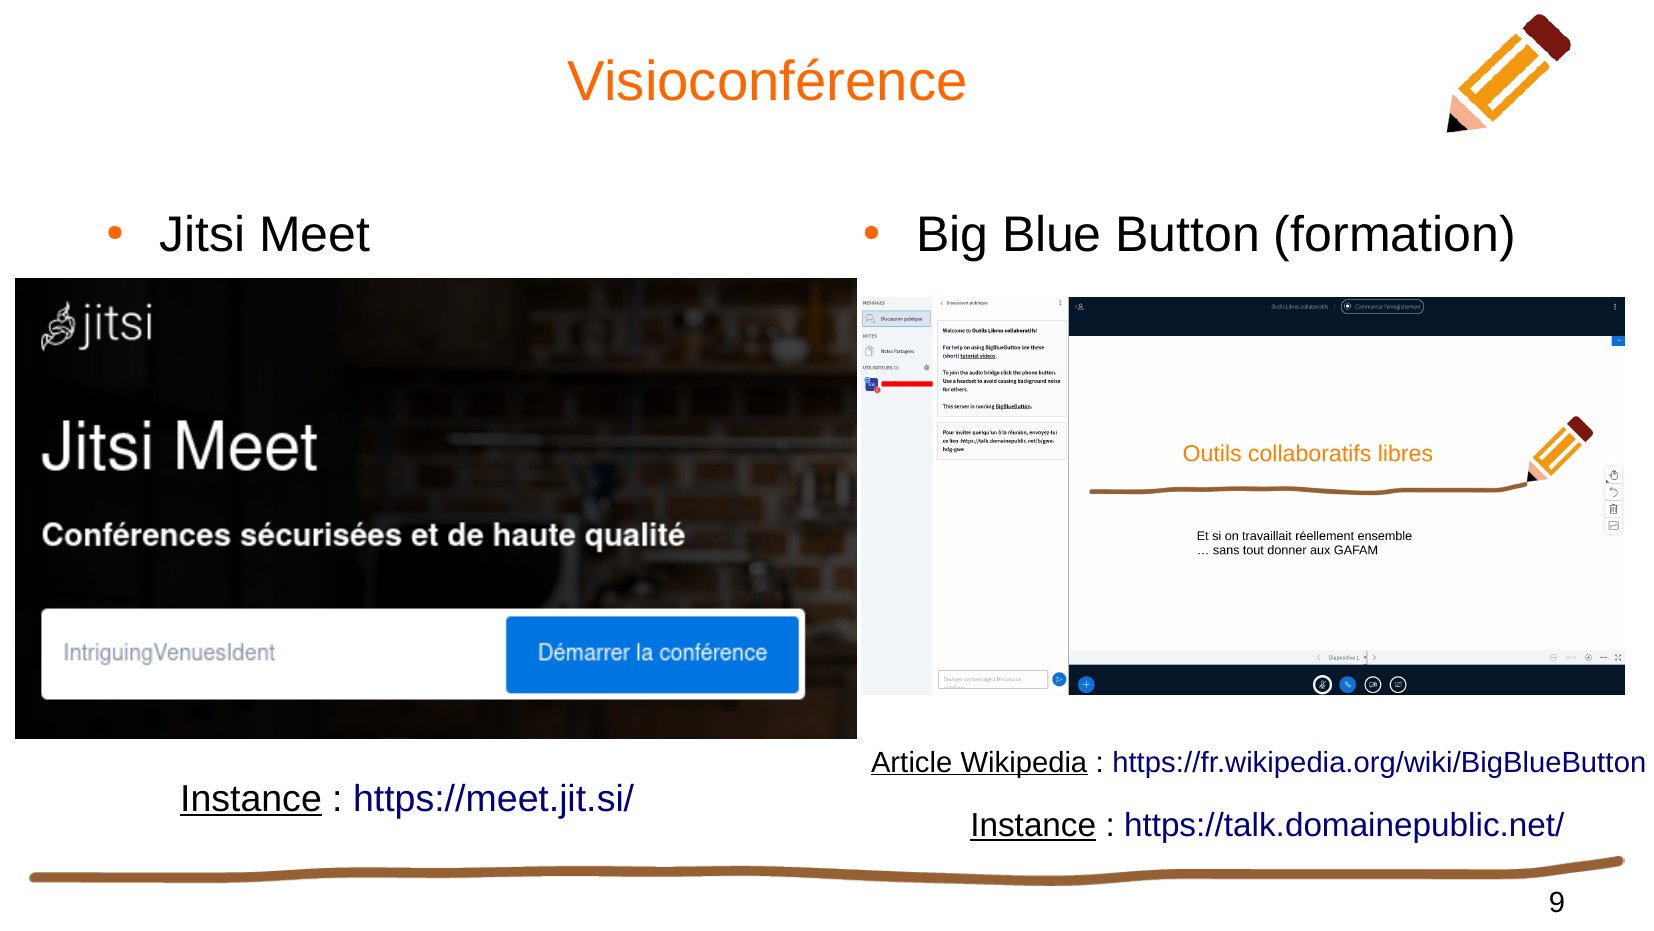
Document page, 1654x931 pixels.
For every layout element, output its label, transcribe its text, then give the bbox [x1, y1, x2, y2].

title Visioconférence [88, 29, 1447, 133]
picture [15, 278, 857, 739]
picture [861, 297, 1625, 695]
list Jitsi Meet [88, 206, 809, 278]
picture [29, 856, 1625, 886]
text_box Instance : https://meet.jit.si/ [165, 769, 650, 827]
list Big Blue Button (formation) [845, 206, 1566, 298]
text_box Instance : https://talk.domainepublic.net/ [955, 799, 1581, 852]
picture [1446, 14, 1571, 133]
text_box Article Wikipedia : https://fr.wikipedia.org/wiki/BigBlueButton [856, 738, 1654, 786]
